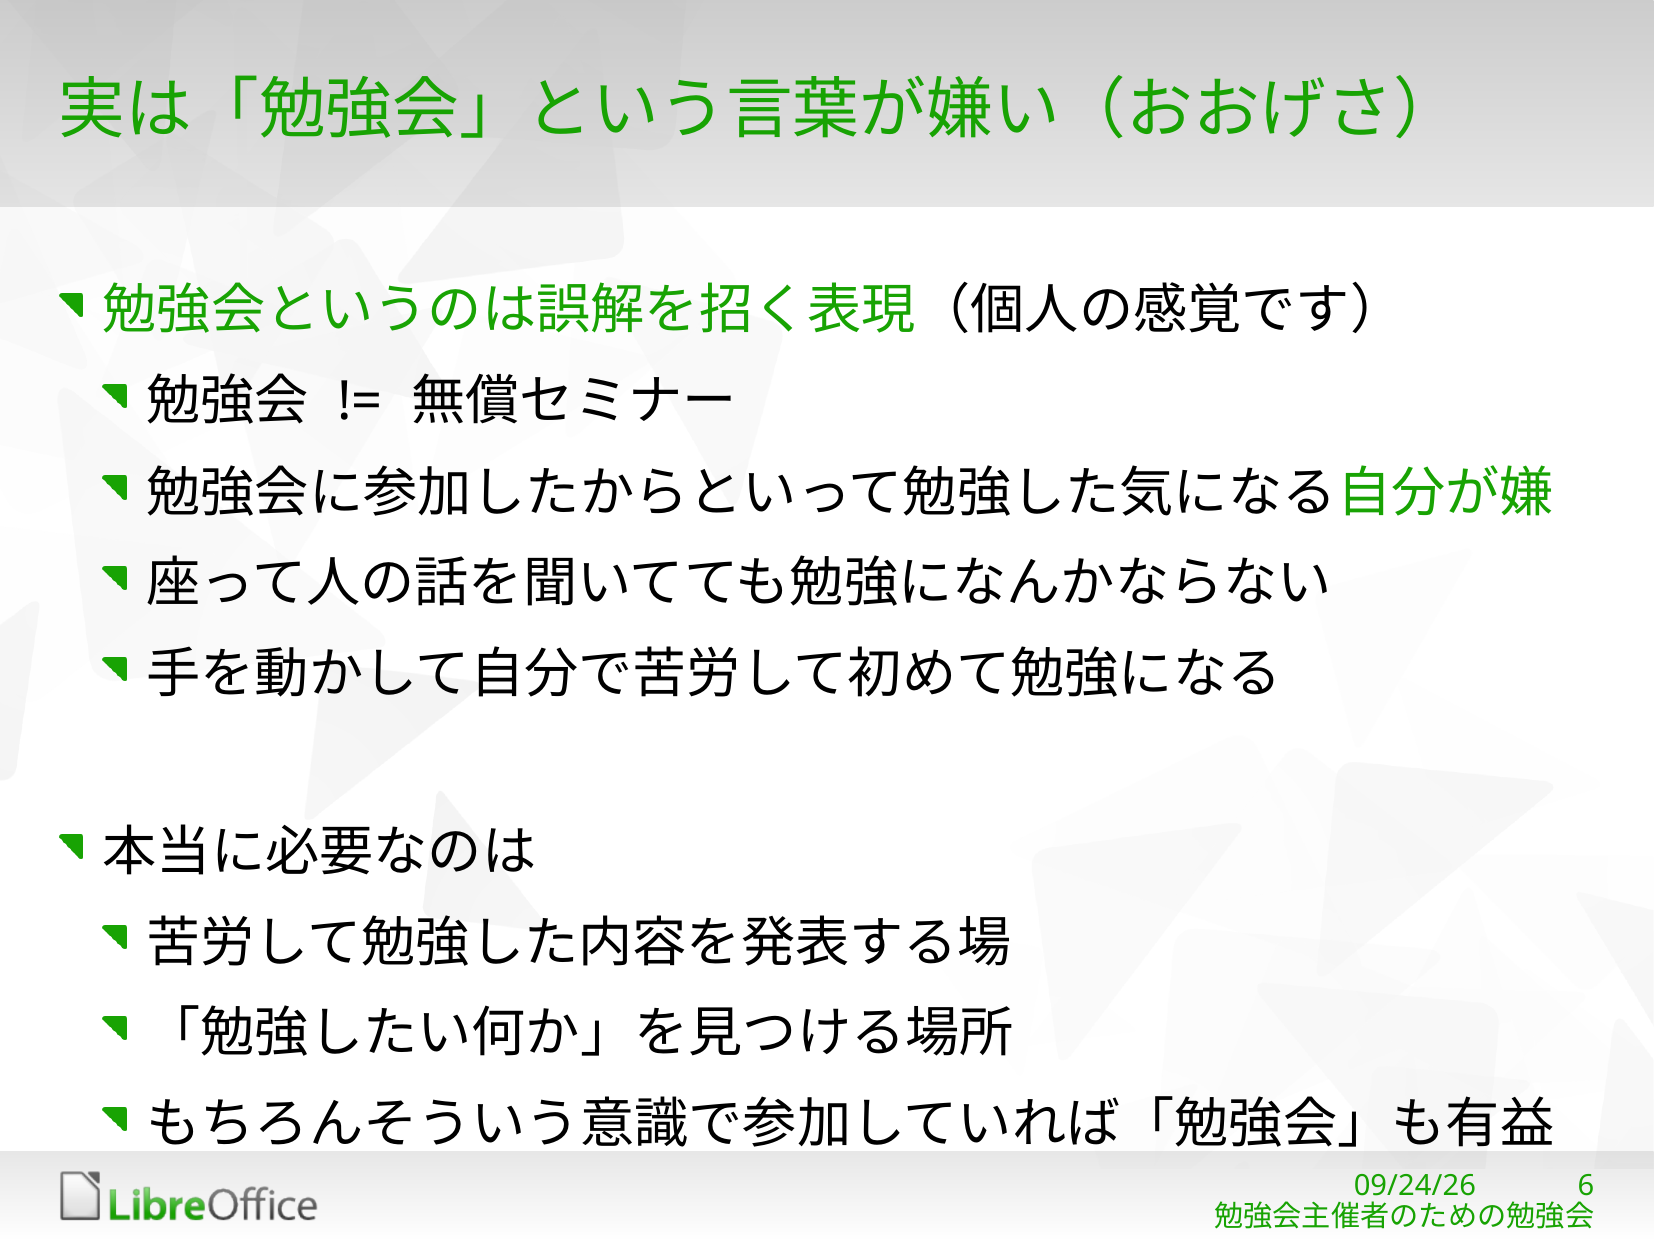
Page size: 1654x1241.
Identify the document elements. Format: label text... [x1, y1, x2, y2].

picture [1089, 1132, 1101, 1140]
picture [915, 548, 1654, 1169]
picture [1183, 1113, 1189, 1123]
picture [1193, 1113, 1199, 1123]
title 実は「勉強会」という言葉が嫌い（おおげさ） [59, 29, 1595, 178]
picture [1534, 1129, 1541, 1141]
picture [1463, 1126, 1485, 1132]
picture [41, 1152, 337, 1240]
picture [1463, 1117, 1485, 1123]
picture [1511, 1112, 1543, 1126]
picture [102, 1112, 127, 1131]
picture [0, 0, 783, 931]
picture [1514, 1129, 1520, 1141]
list 勉強会というのは誤解を招く表現（個人の感覚です） 勉強会 != 無償セミナー 勉強会に参加したからといって勉強した気になる自分が嫌 座って人の話を聞いてても勉強になんかならない 手を動かして自分で苦労して初めて勉強になる 本当に必要なのは 苦労して勉強した内容を発表する場 「勉強したい何か」を見つける場所 もちろんそういう意識で参加していれば「勉強会」も有益 けど…… [59, 265, 1595, 1112]
picture [1266, 1120, 1274, 1128]
picture [1254, 1120, 1262, 1128]
picture [1524, 1129, 1530, 1141]
